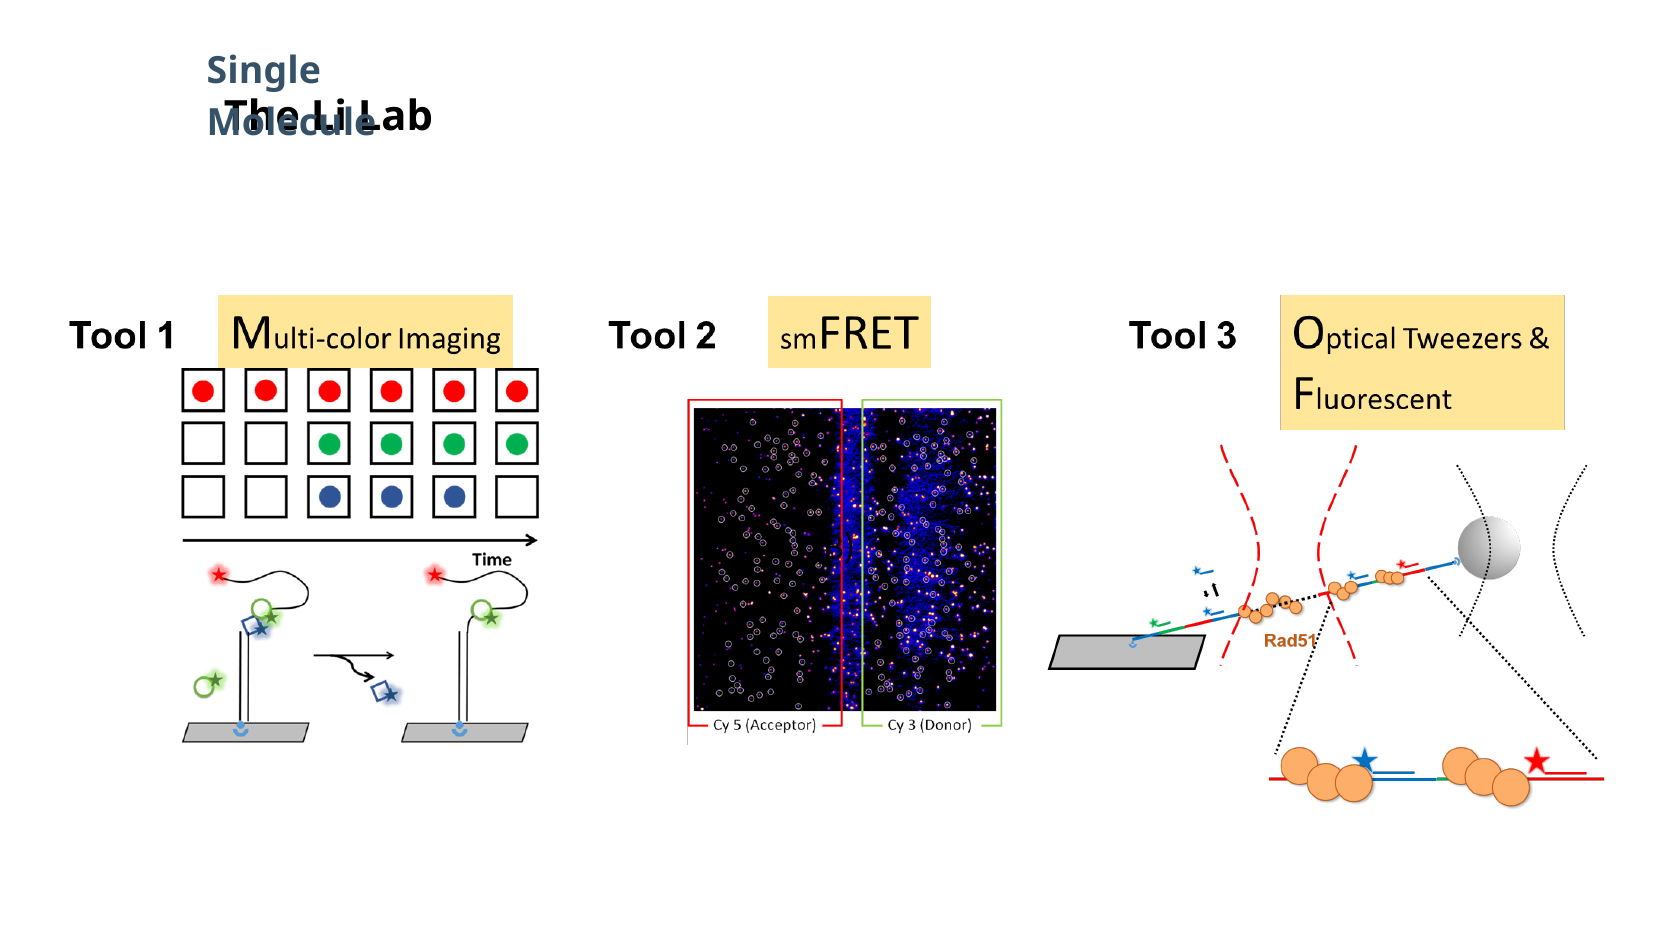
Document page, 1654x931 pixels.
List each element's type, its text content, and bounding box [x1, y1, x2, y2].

text_box Single Molecule [191, 36, 446, 89]
text_box (B) [797, 514, 871, 575]
picture [45, 285, 1035, 766]
picture [1047, 285, 1654, 811]
text_box The Li Lab [209, 78, 451, 136]
